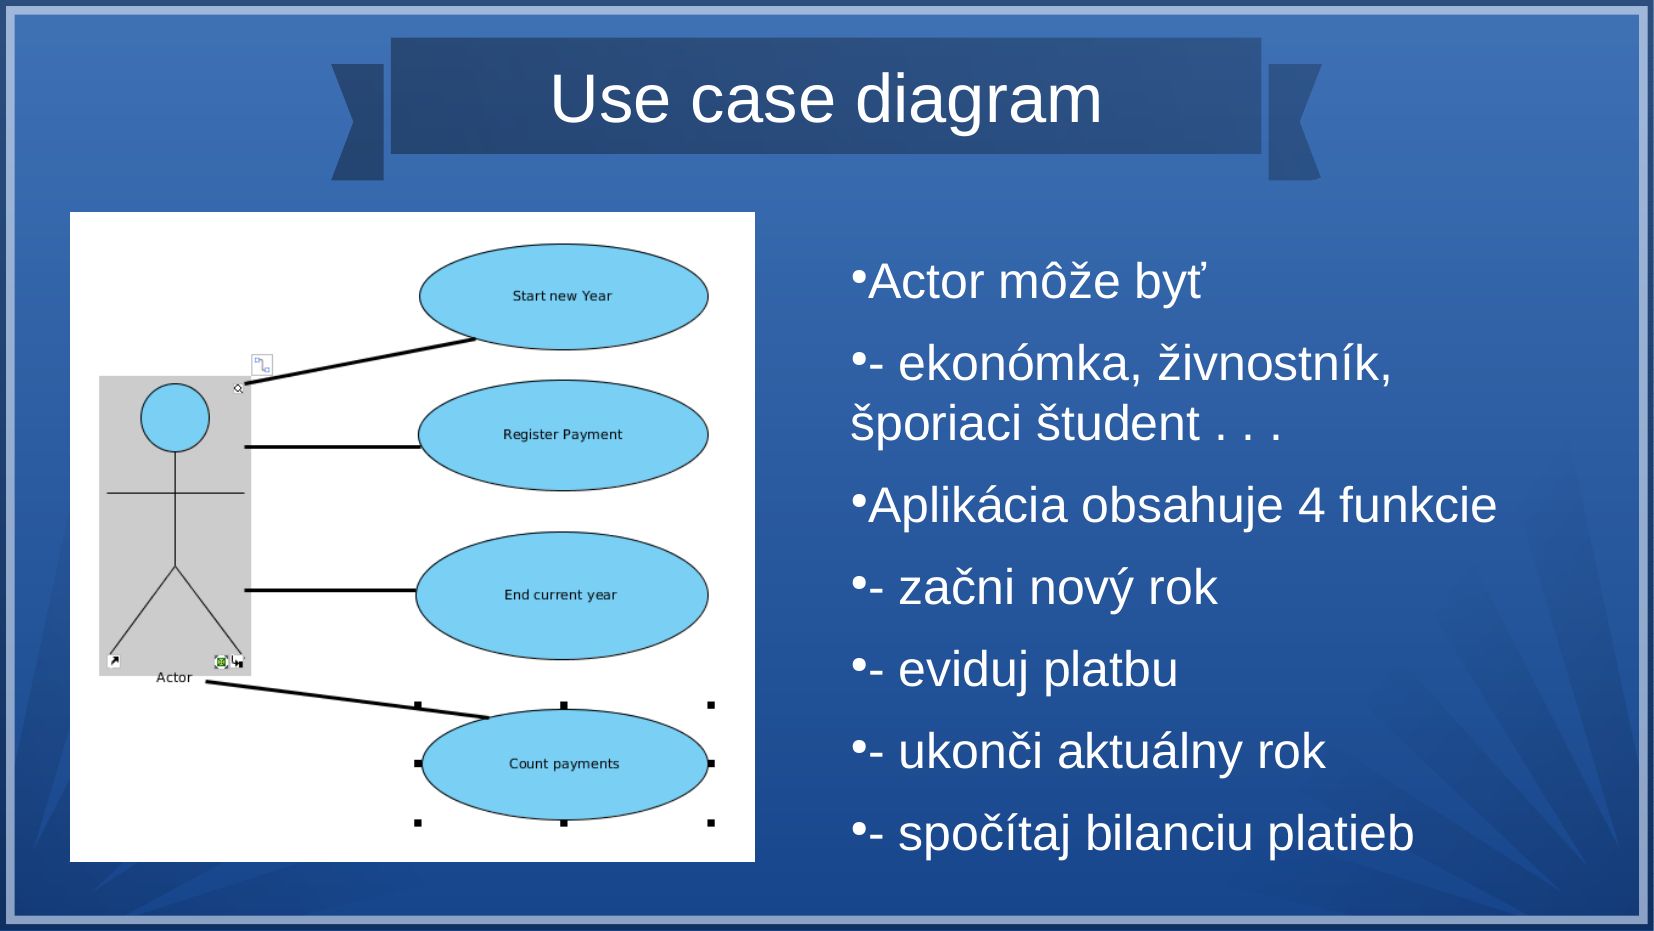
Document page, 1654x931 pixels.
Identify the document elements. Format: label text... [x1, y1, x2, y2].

picture [70, 212, 755, 862]
list Actor môže byť - ekonómka, živnostník, šporiaci študent . . . Aplikácia obsahuje 4 funkcie - začni nový rok - eviduj platbu - ukonči aktuálny rok - spočítaj bilanciu platieb [850, 248, 1571, 863]
title Use case diagram [389, 35, 1264, 154]
